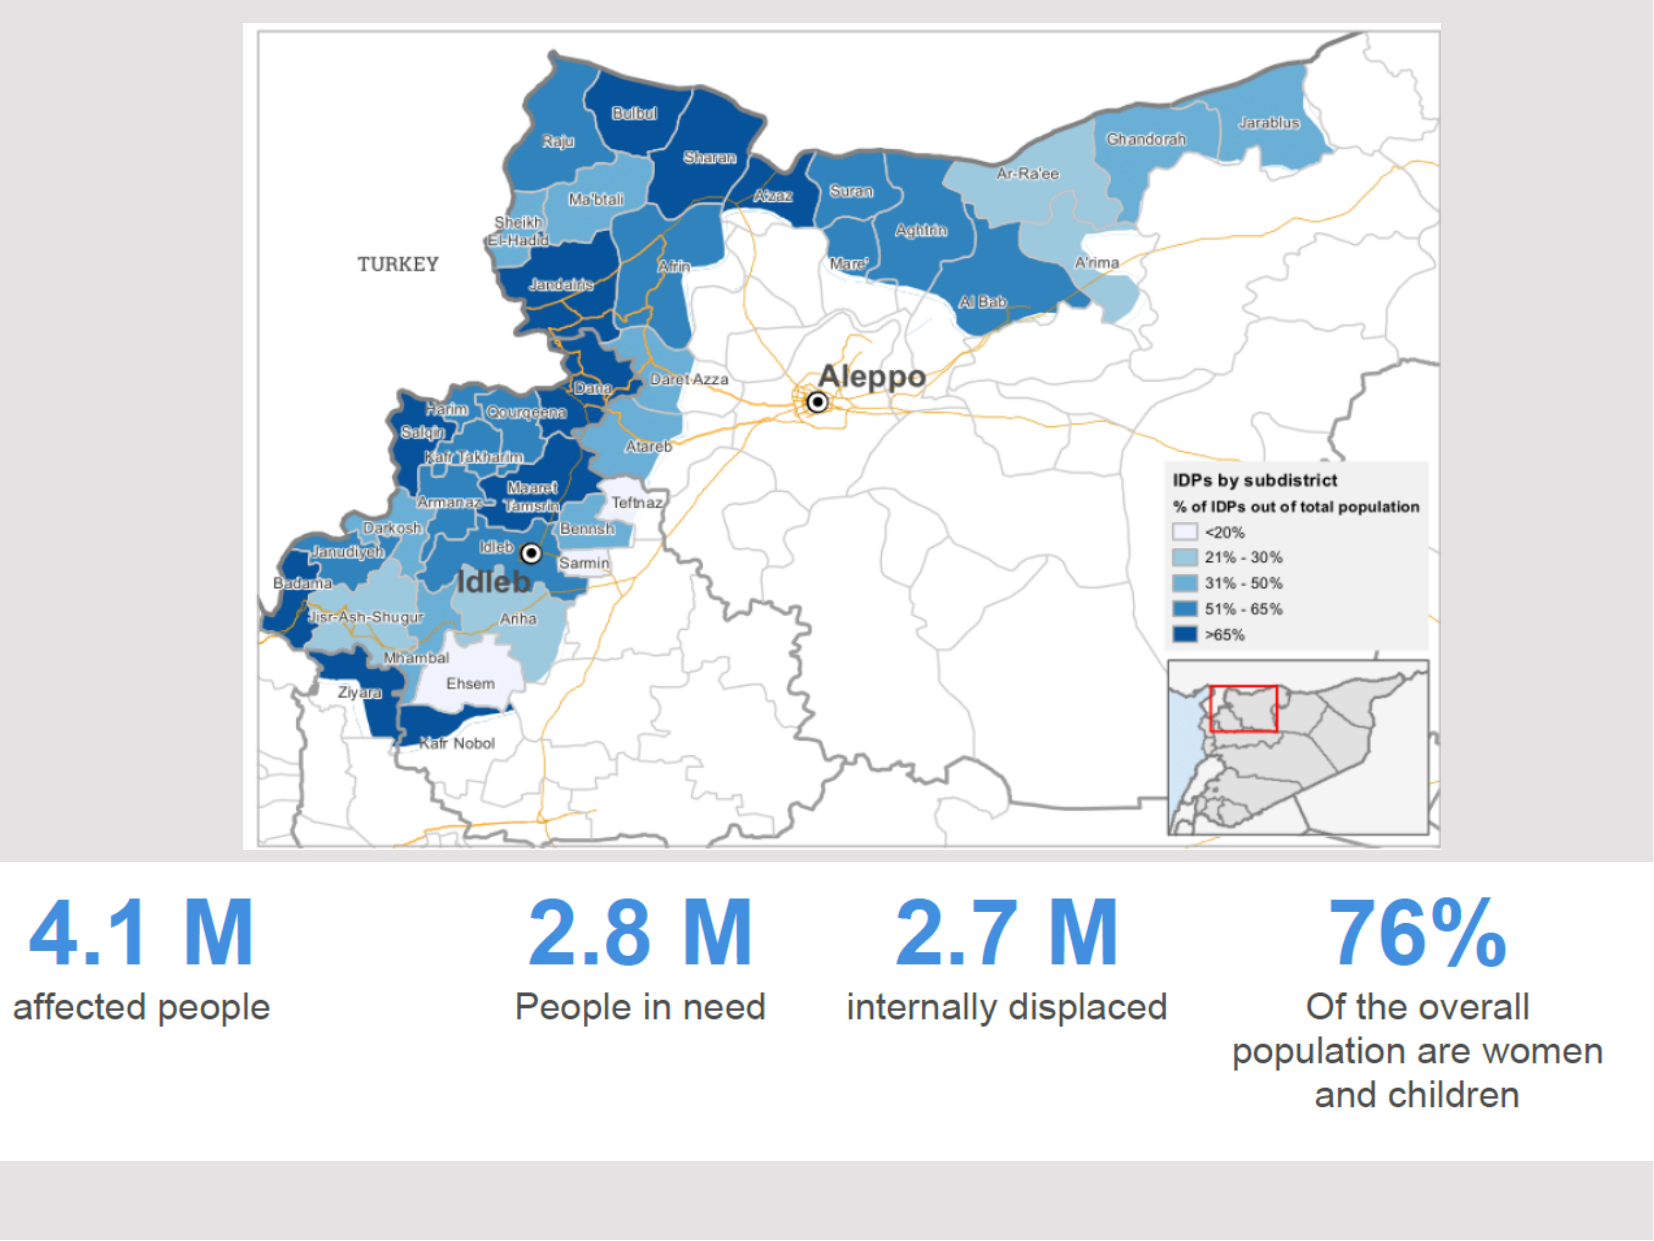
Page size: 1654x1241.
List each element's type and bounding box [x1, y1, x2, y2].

picture [243, 23, 1441, 850]
picture [0, 862, 1654, 1161]
